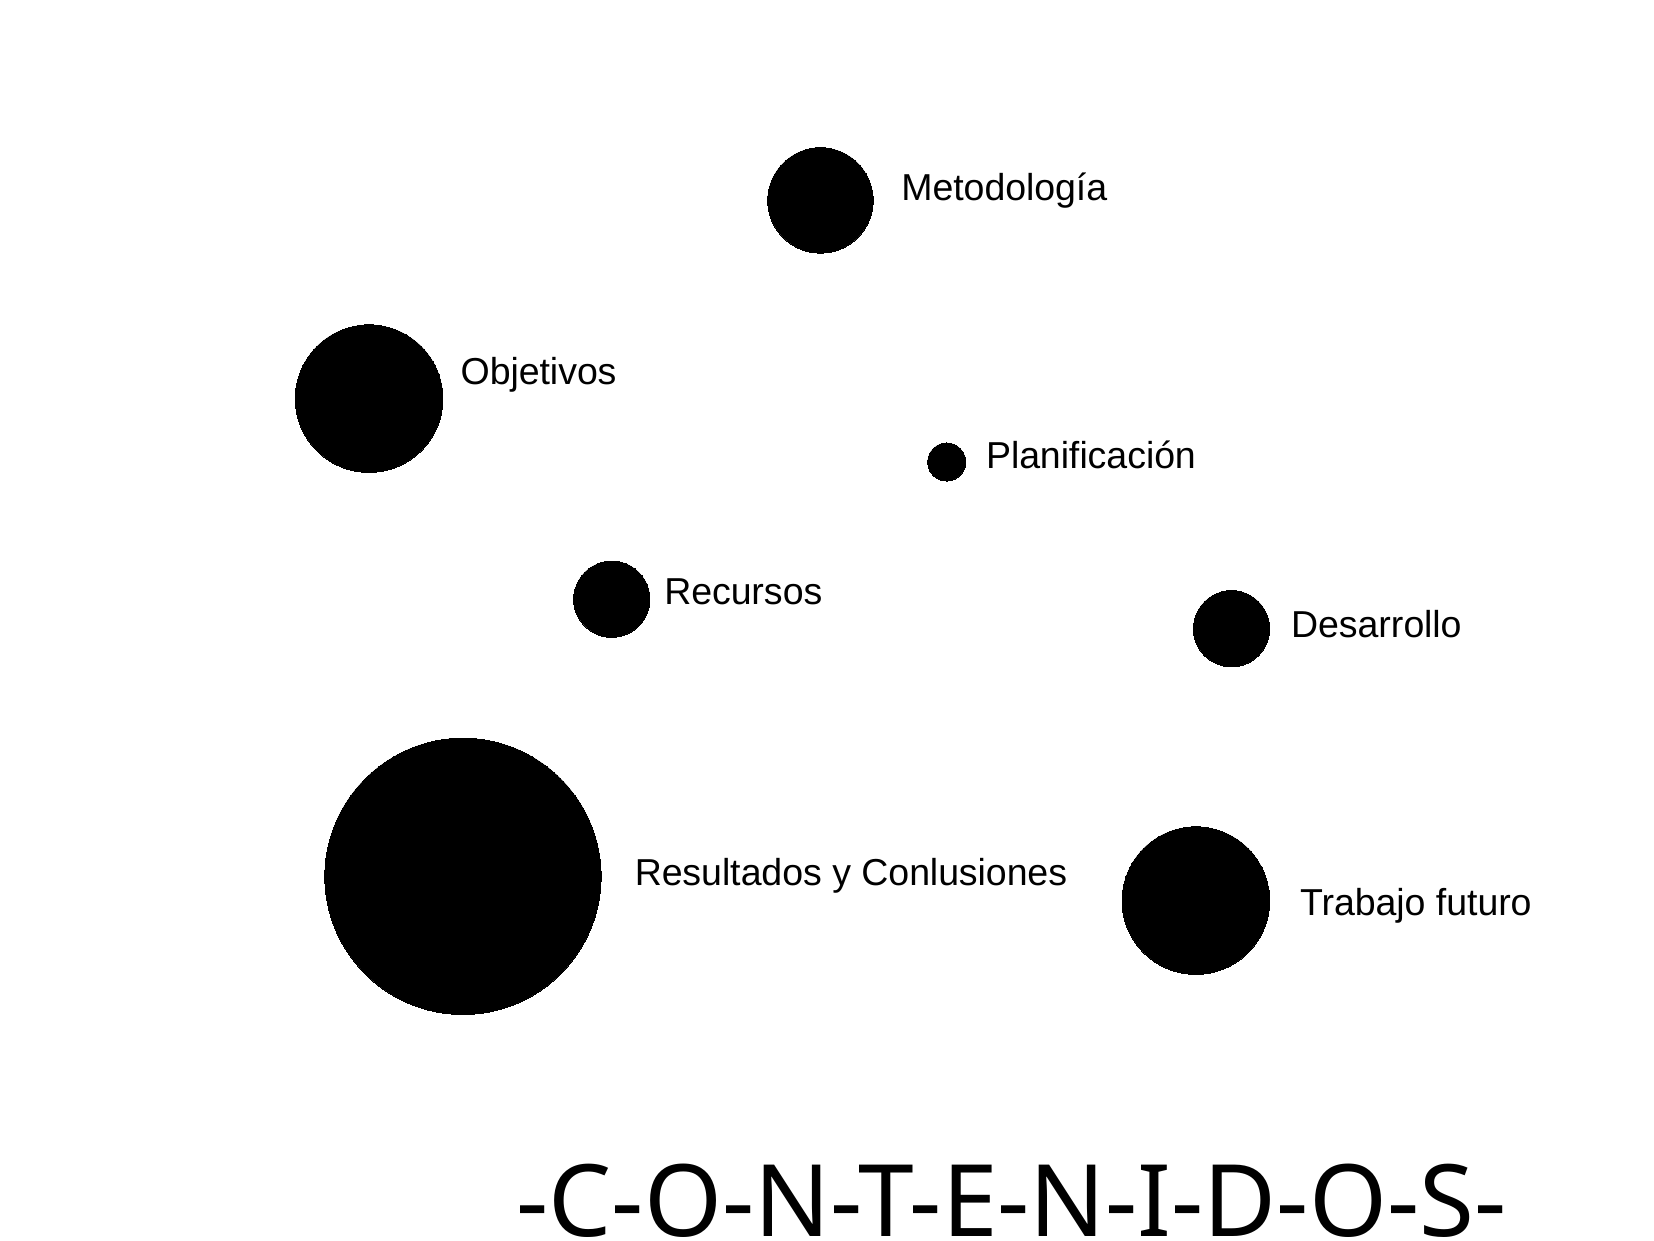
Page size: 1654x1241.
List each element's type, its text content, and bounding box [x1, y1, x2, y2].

text_box Planificación [971, 427, 1211, 485]
text_box Trabajo futuro [1285, 874, 1547, 931]
title Objetivos [460, 271, 857, 473]
text_box -C-O-N-T-E-N-I-D-O-S- [501, 1122, 1159, 1235]
text_box [324, 738, 602, 1015]
text_box [295, 324, 443, 473]
text_box Resultados y Conlusiones [620, 844, 1082, 902]
text_box Desarrollo [1276, 596, 1477, 654]
text_box [1122, 826, 1270, 975]
text_box [573, 561, 649, 638]
text_box [767, 147, 874, 254]
text_box Recursos [649, 563, 838, 621]
text_box [1193, 590, 1270, 667]
text_box [927, 442, 966, 482]
text_box Metodología [886, 159, 1123, 217]
